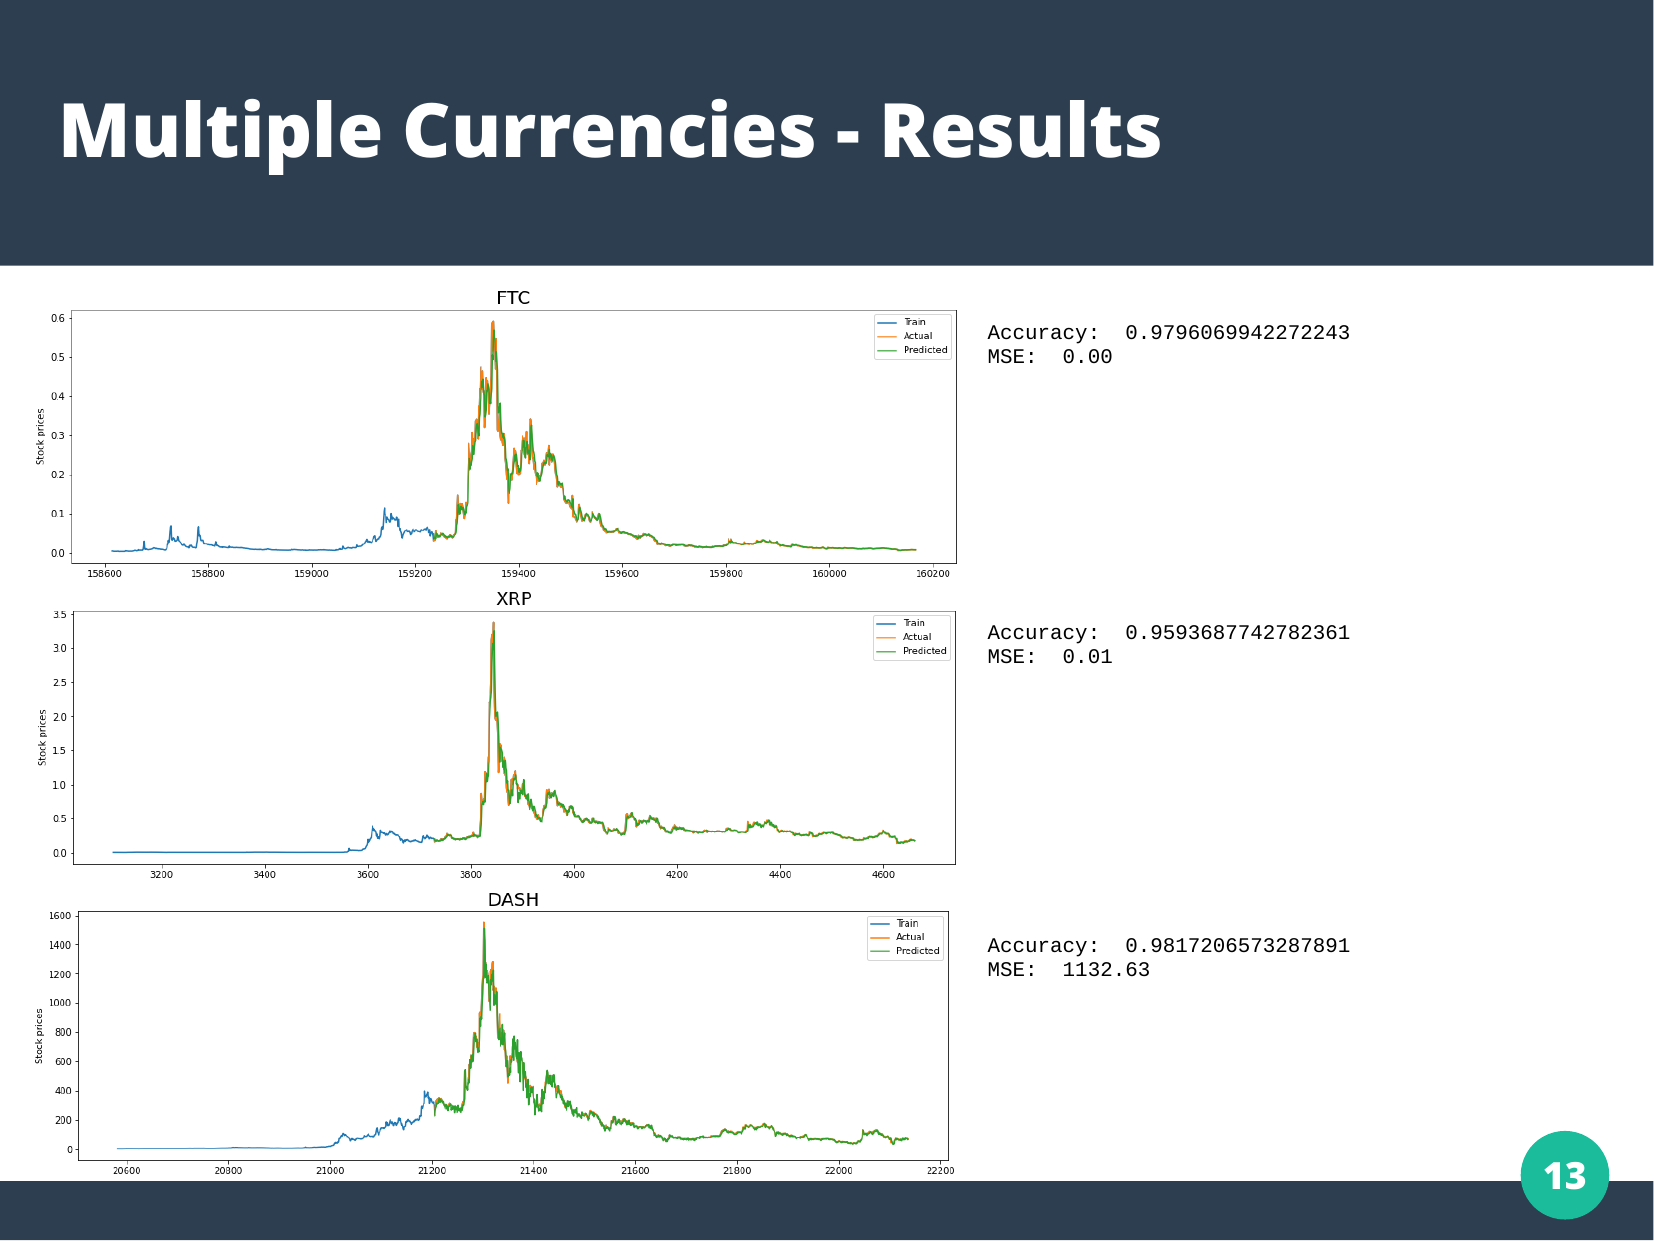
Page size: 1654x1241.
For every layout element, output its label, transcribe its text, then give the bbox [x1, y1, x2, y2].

text_box Accuracy: 0.9817206573287891 MSE: 1132.63 [972, 928, 1366, 991]
title Multiple Currencies - Results [59, 49, 1595, 207]
text_box Accuracy: 0.9796069942272243 MSE: 0.00 [972, 315, 1366, 377]
text_box Accuracy: 0.9593687742782361 MSE: 0.01 [972, 615, 1366, 677]
picture [29, 283, 961, 1182]
